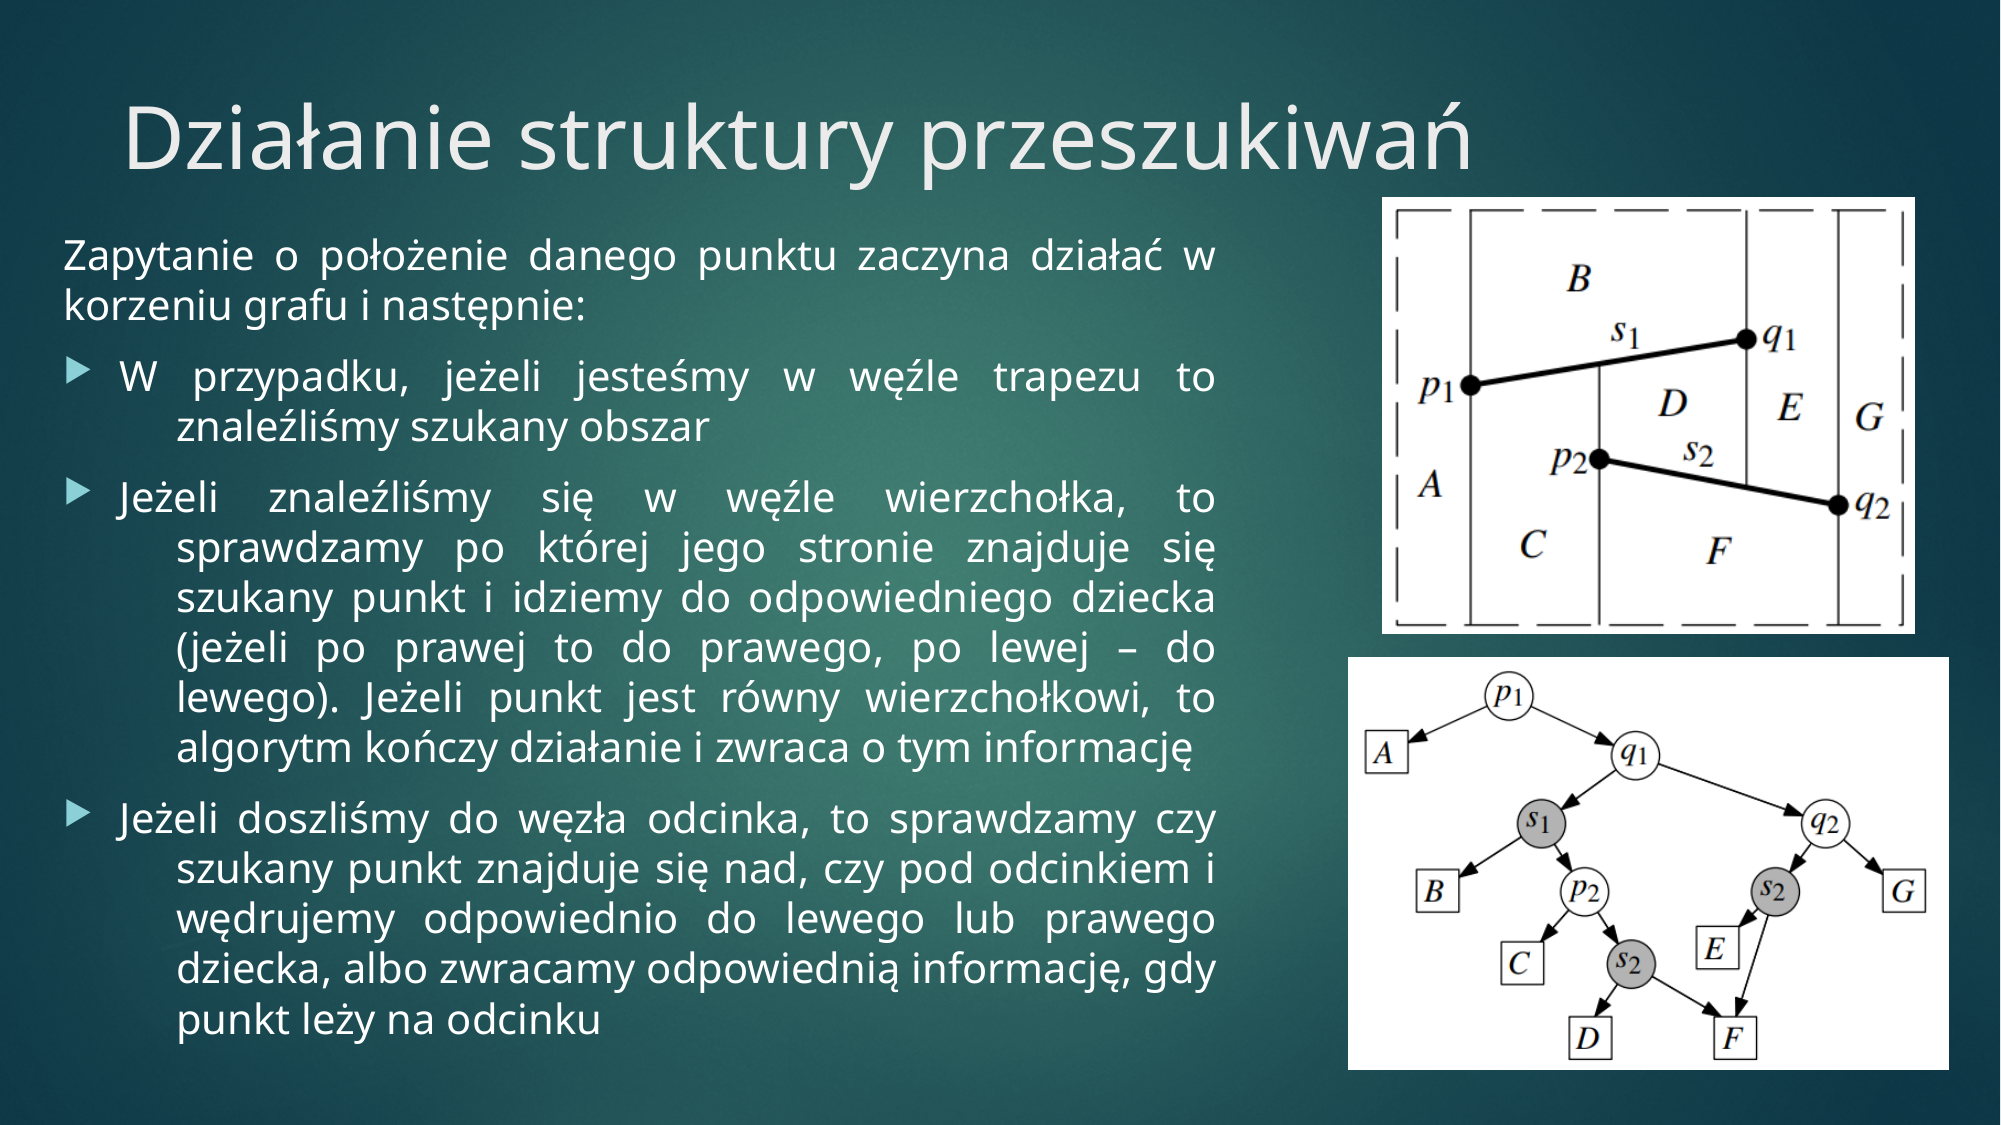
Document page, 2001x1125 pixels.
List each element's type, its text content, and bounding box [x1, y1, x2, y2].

list Zapytanie o położenie danego punktu zaczyna działać w korzeniu grafu i następnie: W przypadku, jeżeli jesteśmy w węźle trapezu to znaleźliśmy szukany obszar Jeżeli znaleźliśmy się w węźle wierzchołka, to sprawdzamy po której jego stronie znajduje się szukany punkt i idziemy do odpowiedniego dziecka (jeżeli po prawej to do prawego, po lewej – do lewego). Jeżeli punkt jest równy wierzchołkowi, to algorytm kończy działanie i zwraca o tym informację Jeżeli doszliśmy do węzła odcinka, to sprawdzamy czy szukany punkt znajduje się nad, czy pod odcinkiem i wędrujemy odpowiednio do lewego lub prawego dziecka, albo zwracamy odpowiednią informację, gdy punkt leży na odcinku [48, 221, 1232, 1096]
title Działanie struktury przeszukiwań [106, 74, 1649, 197]
picture [1382, 197, 1915, 634]
picture [1348, 657, 1949, 1070]
